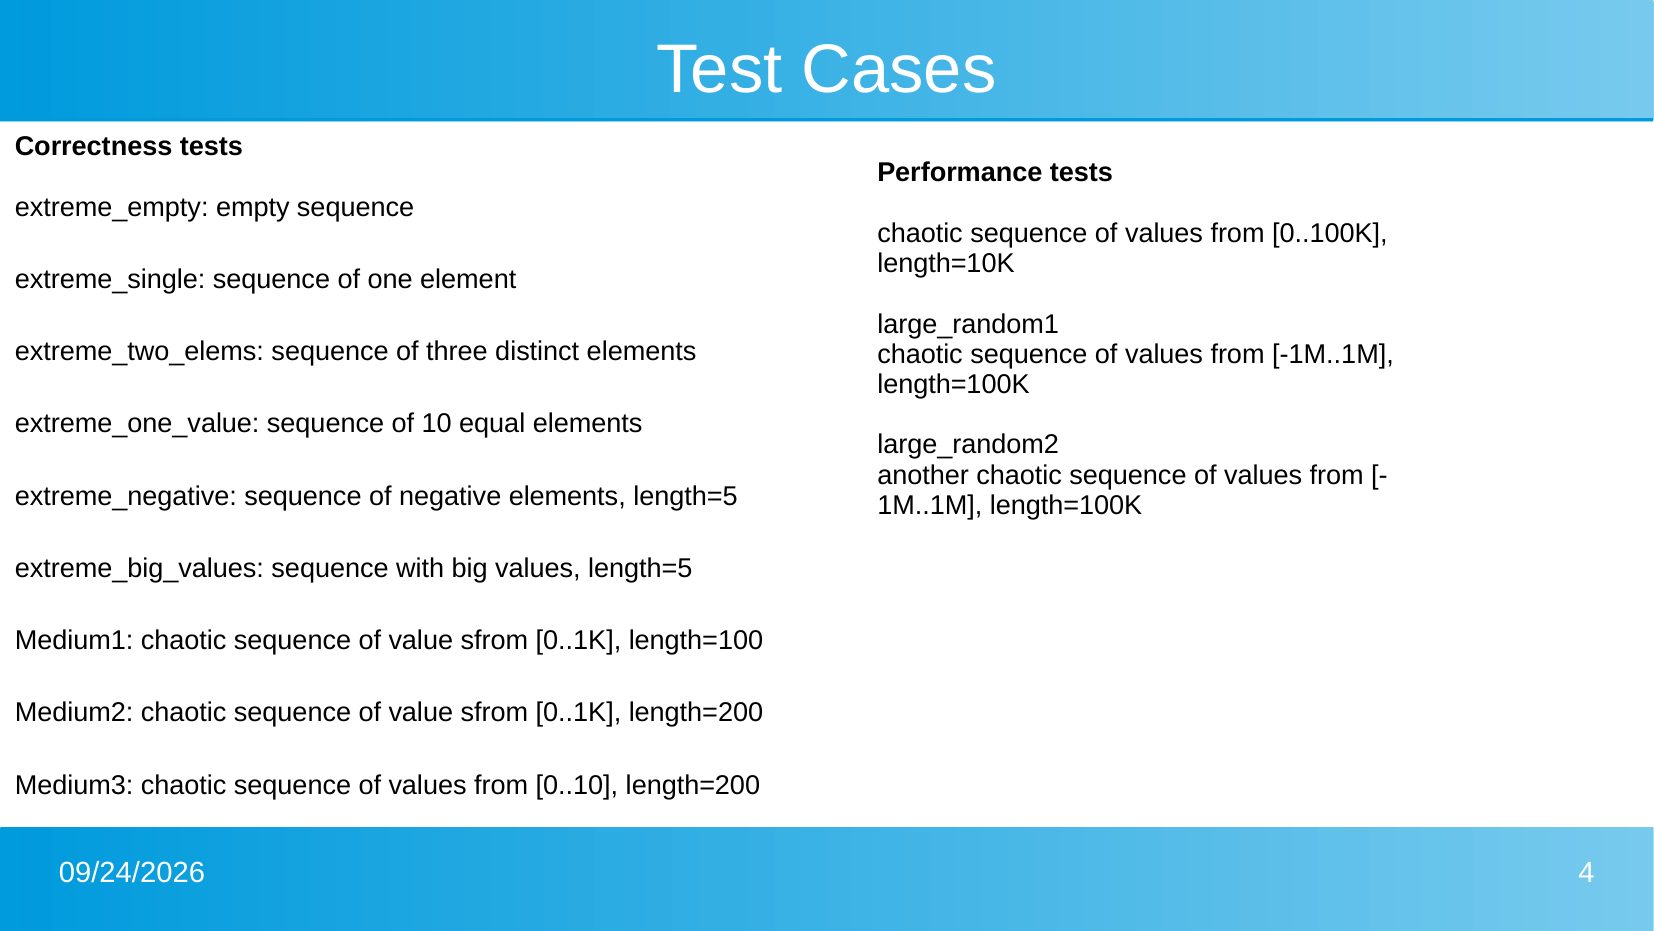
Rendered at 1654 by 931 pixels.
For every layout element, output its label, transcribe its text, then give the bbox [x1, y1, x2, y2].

text_box Correctness tests extreme_empty: empty sequence extreme_single: sequence of one element extreme_two_elems: sequence of three distinct elements extreme_one_value: sequence of 10 equal elements extreme_negative: sequence of negative elements, length=5 extreme_big_values: sequence with big values, length=5 Medium1: chaotic sequence of value sfrom [0..1K], length=100 Medium2: chaotic sequence of value sfrom [0..1K], length=200 Medium3: chaotic sequence of values from [0..10], length=200 [0, 123, 826, 808]
title Test Cases [59, 29, 1595, 108]
text_box Performance tests chaotic sequence of values from [0..100K], length=10K large_random1 chaotic sequence of values from [-1M..1M], length=100K large_random2 another chaotic sequence of values from [-1M..1M], length=100K [862, 150, 1463, 713]
